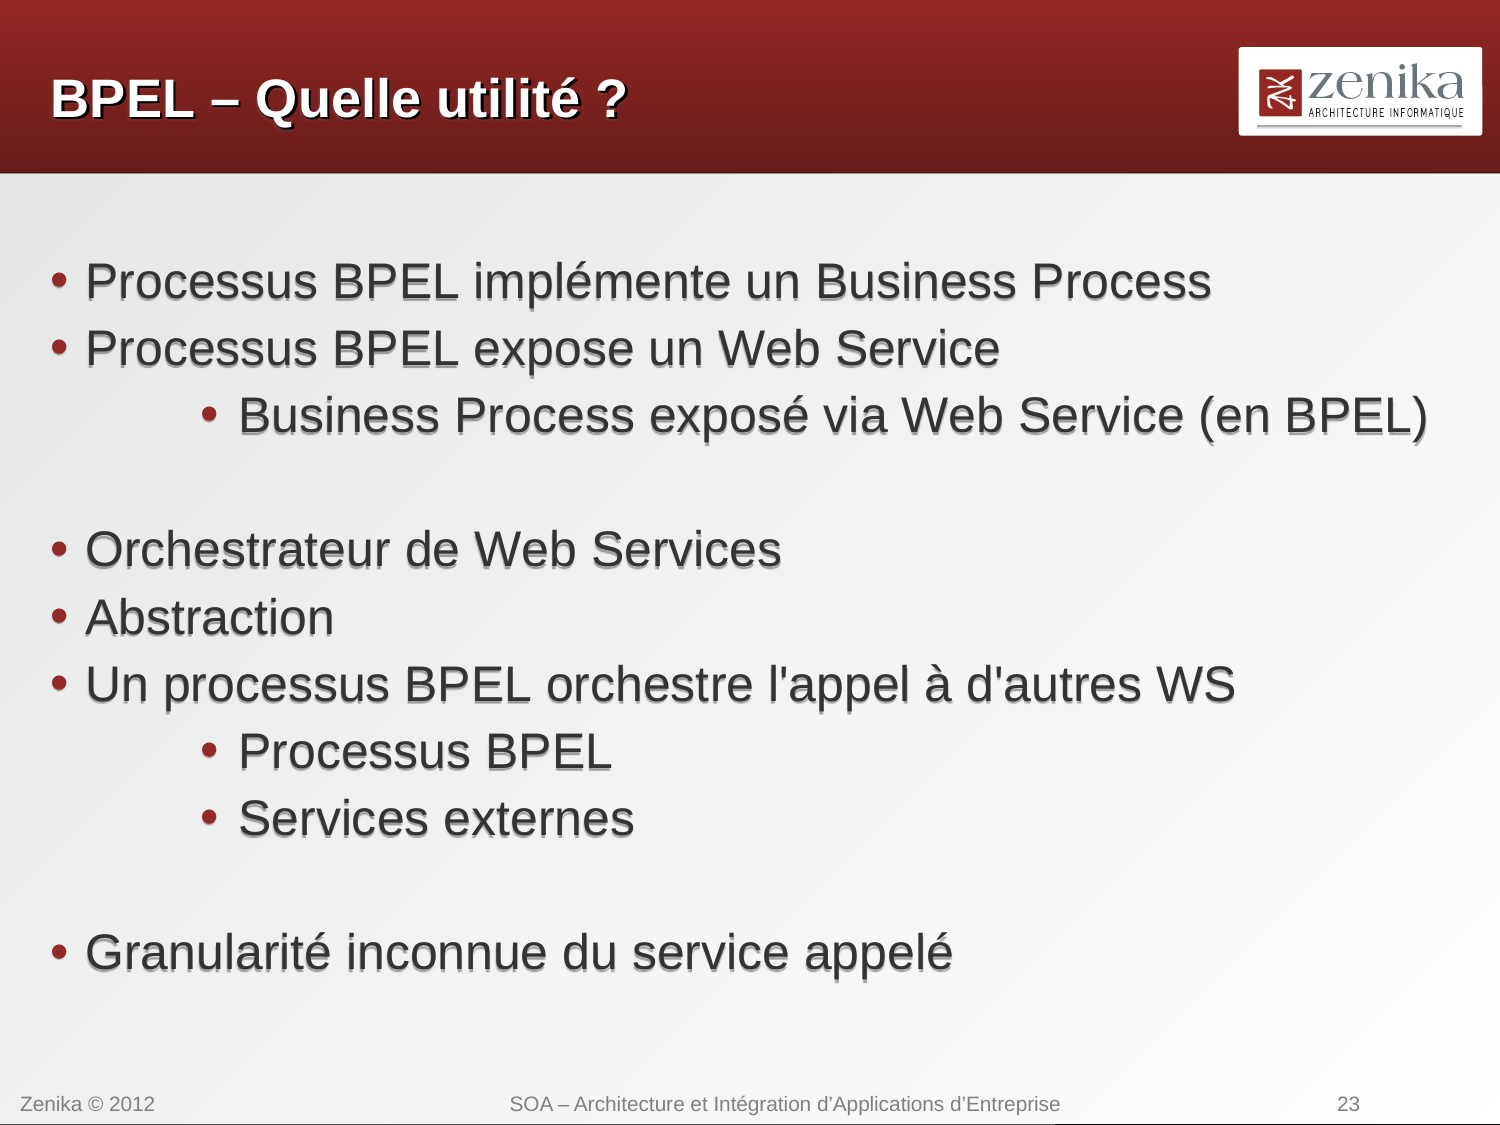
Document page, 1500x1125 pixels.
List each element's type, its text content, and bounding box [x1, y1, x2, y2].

title BPEL – Quelle utilité ? [50, 22, 1206, 172]
subtitle Processus BPEL implémente un Business Process Processus BPEL expose un Web Service Business Process exposé via Web Service (en BPEL) Orchestrateur de Web Services Abstraction Un processus BPEL orchestre l'appel à d'autres WS Processus BPEL Services externes Granularité inconnue du service appelé [50, 249, 1435, 1064]
